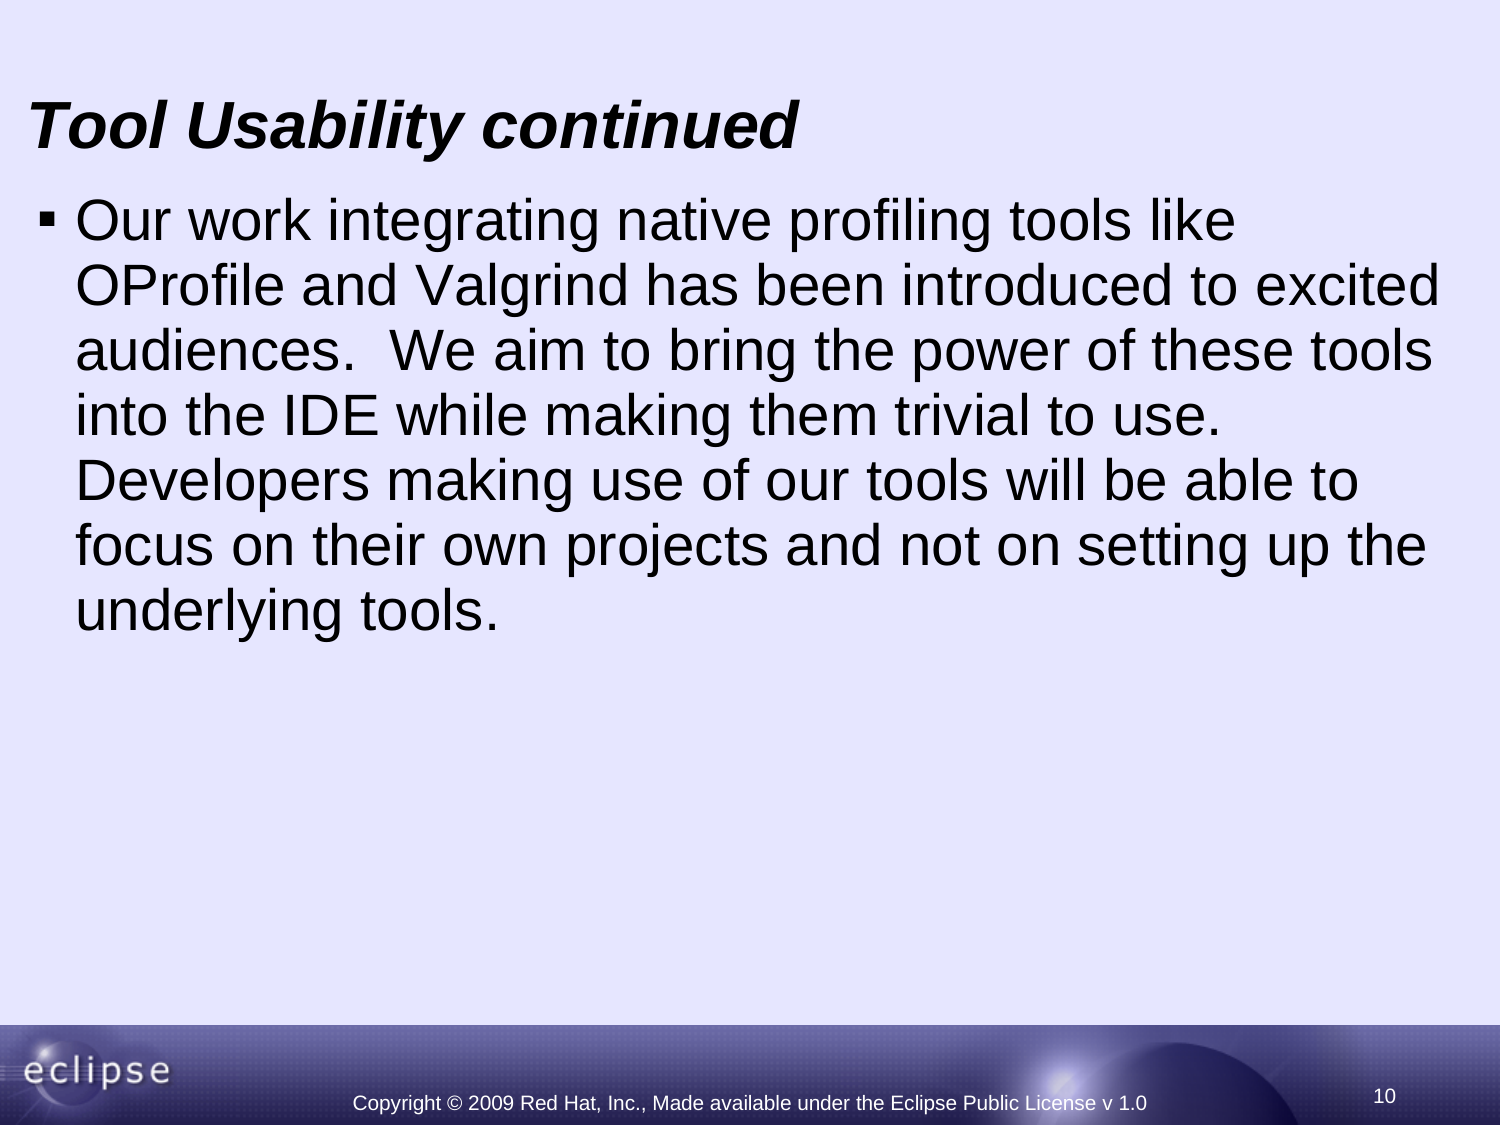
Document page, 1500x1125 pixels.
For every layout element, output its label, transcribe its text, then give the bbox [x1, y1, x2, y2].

title Tool Usability continued [26, 84, 1474, 172]
list Our work integrating native profiling tools like OProfile and Valgrind has been introduced to excited audiences. We aim to bring the power of these tools into the IDE while making them trivial to use. Developers making use of our tools will be able to focus on their own projects and not on setting up the underlying tools. [37, 187, 1463, 1006]
picture [0, 1025, 1500, 1125]
